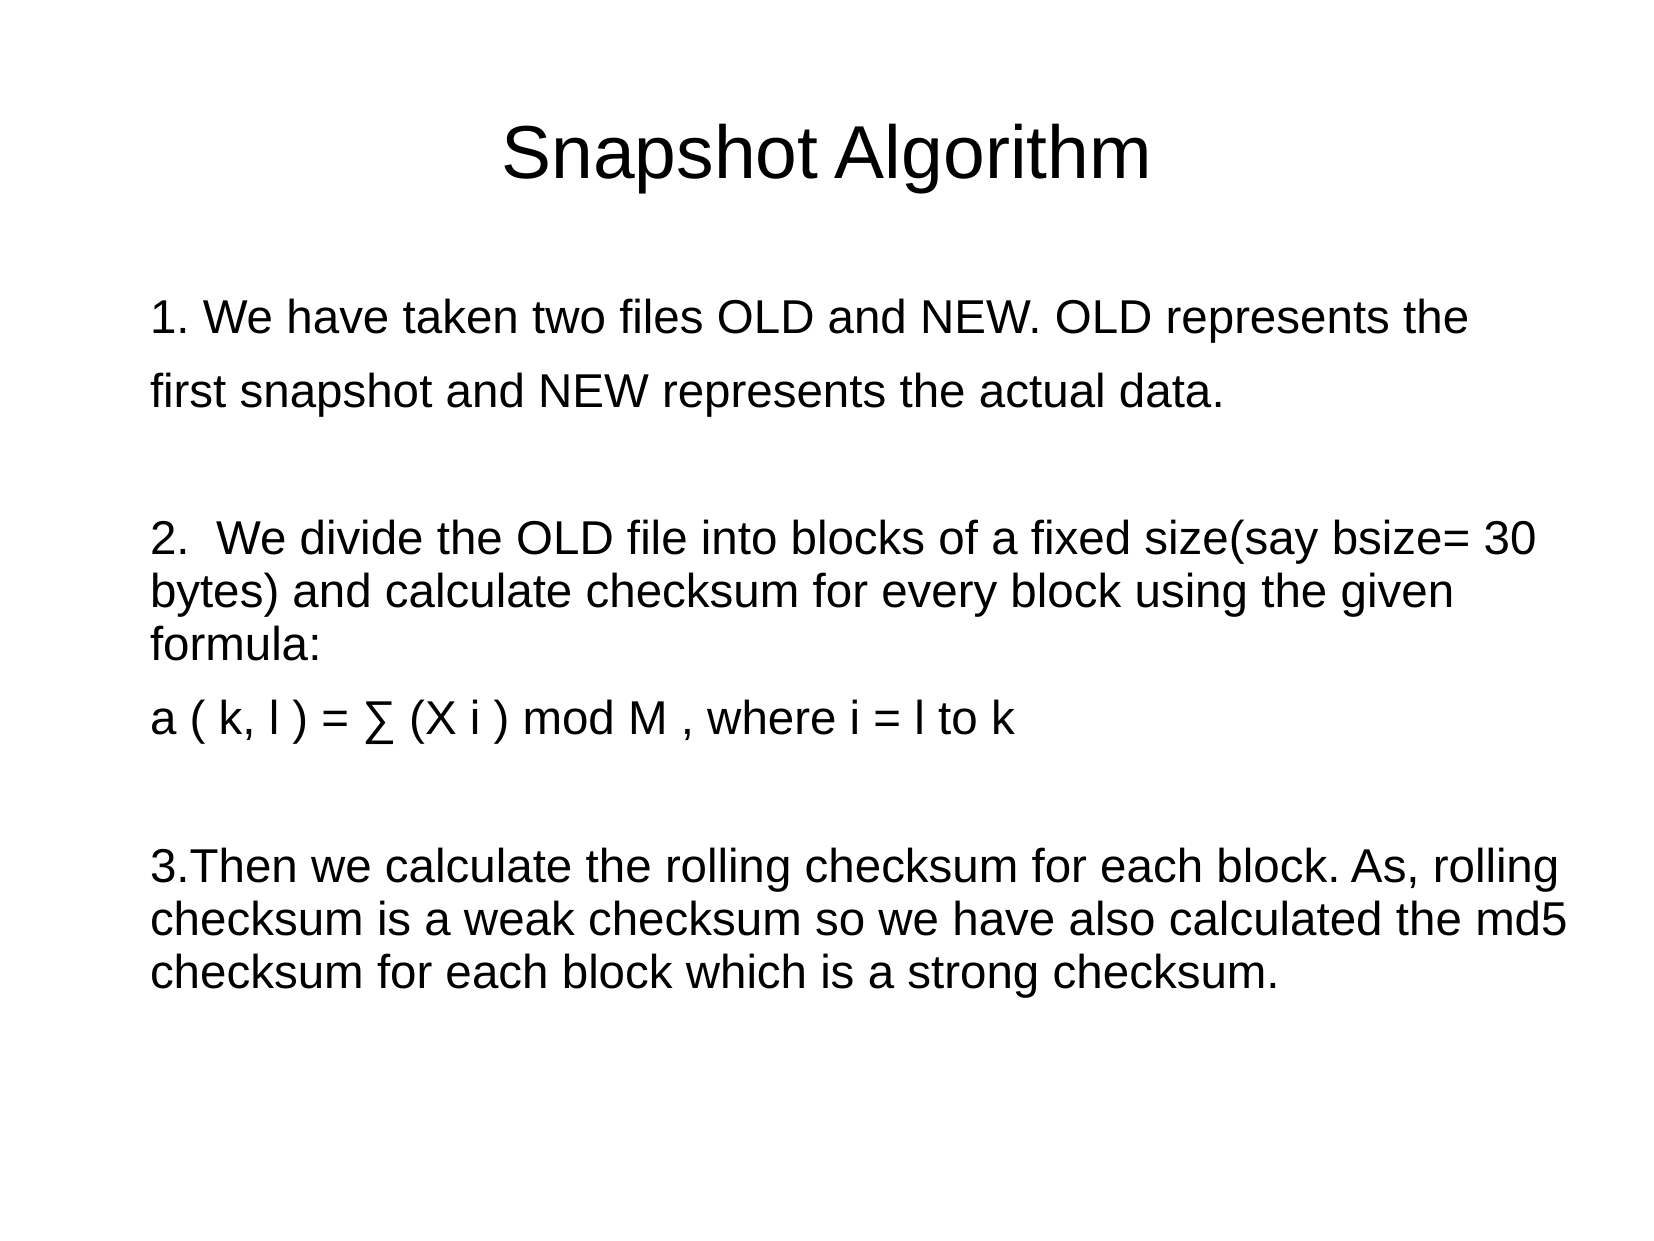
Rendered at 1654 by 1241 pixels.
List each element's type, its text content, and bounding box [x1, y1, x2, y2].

list 1. We have taken two files OLD and NEW. OLD represents the first snapshot and NEW represents the actual data. 2. We divide the OLD file into blocks of a fixed size(say bsize= 30 bytes) and calculate checksum for every block using the given formula: a ( k, l ) = ∑ (X i ) mod M , where i = l to k 3.Then we calculate the rolling checksum for each block. As, rolling checksum is a weak checksum so we have also calculated the md5 checksum for each block which is a strong checksum. [82, 290, 1571, 1010]
title Snapshot Algorithm [82, 49, 1571, 257]
